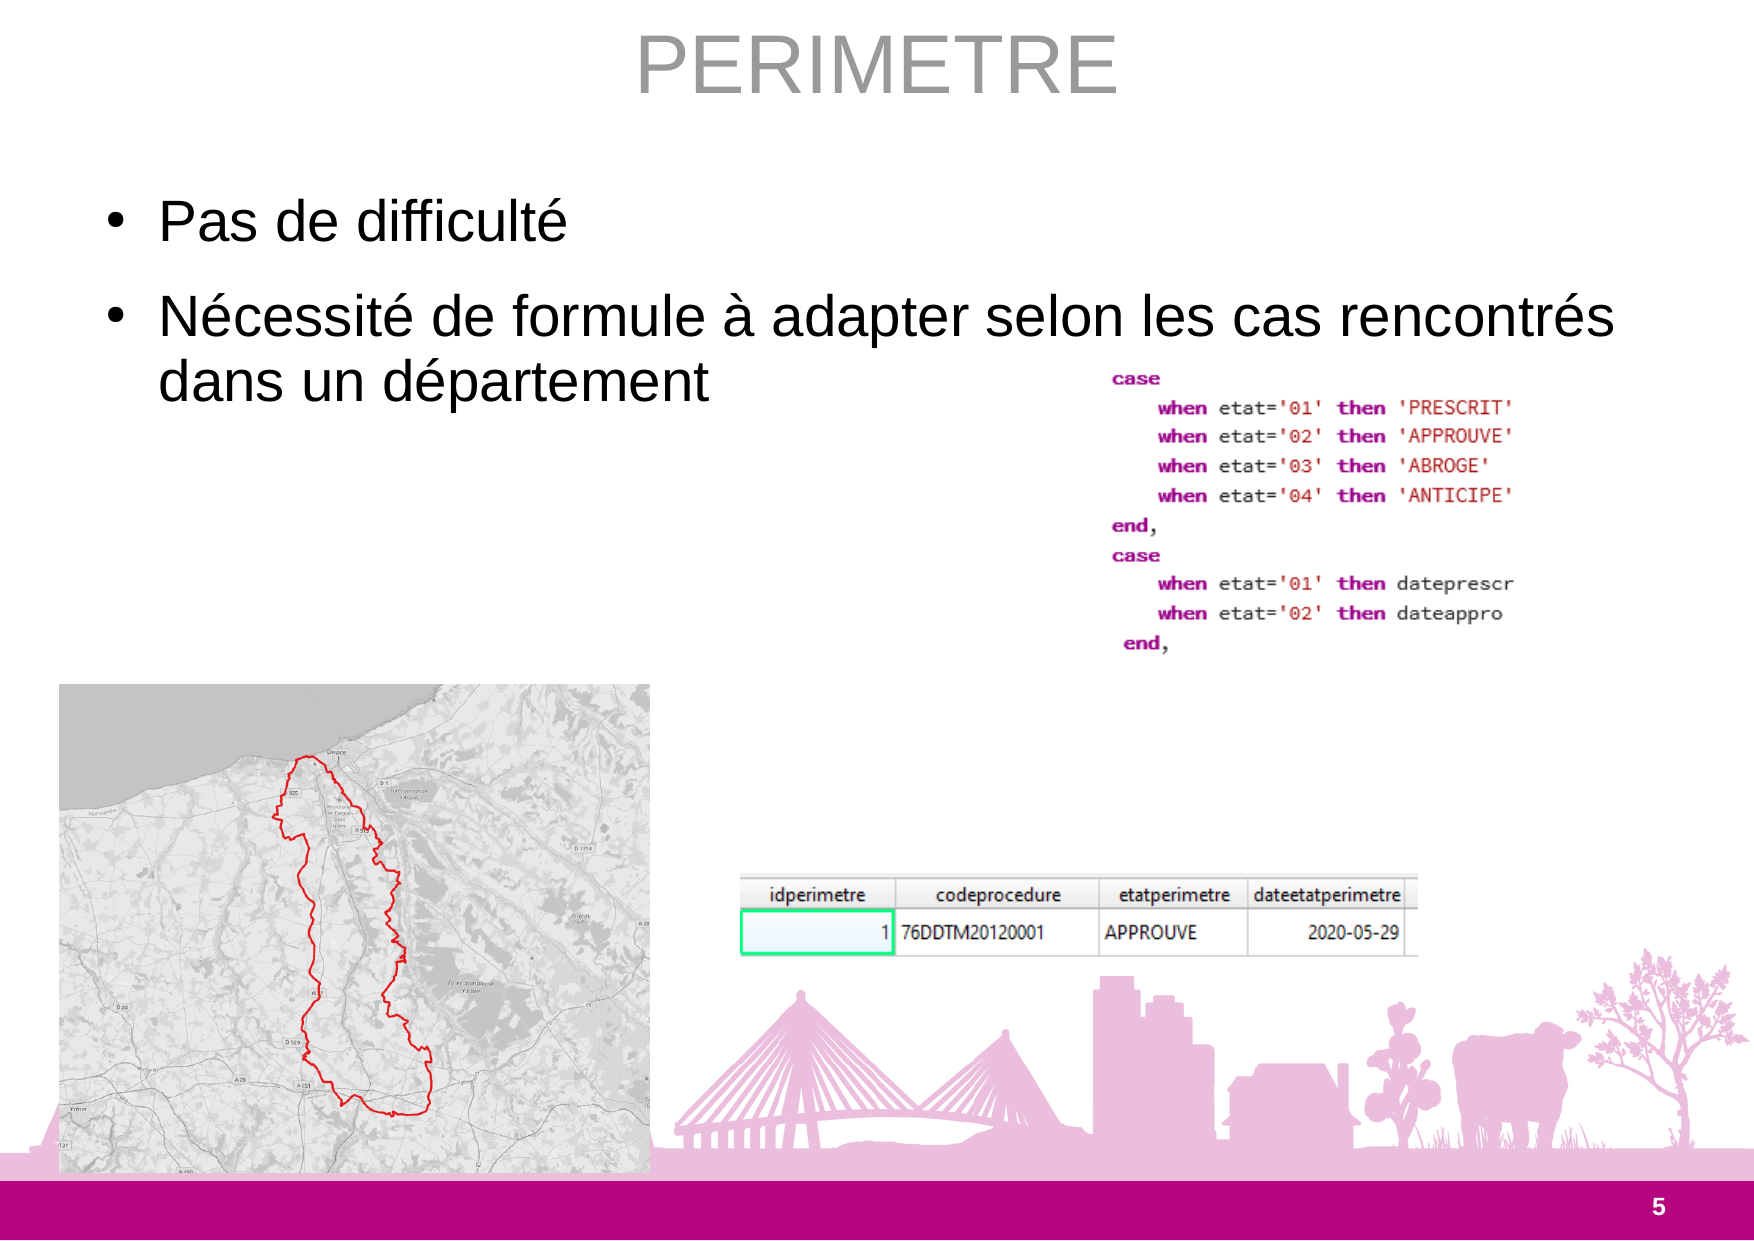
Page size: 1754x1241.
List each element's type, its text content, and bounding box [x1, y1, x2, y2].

picture [1110, 366, 1531, 659]
picture [740, 873, 1418, 976]
title PERIMETRE [87, 0, 1667, 130]
picture [59, 684, 650, 1173]
list Pas de difficulté Nécessité de formule à adapter selon les cas rencontrés dans un département [87, 188, 1667, 1010]
